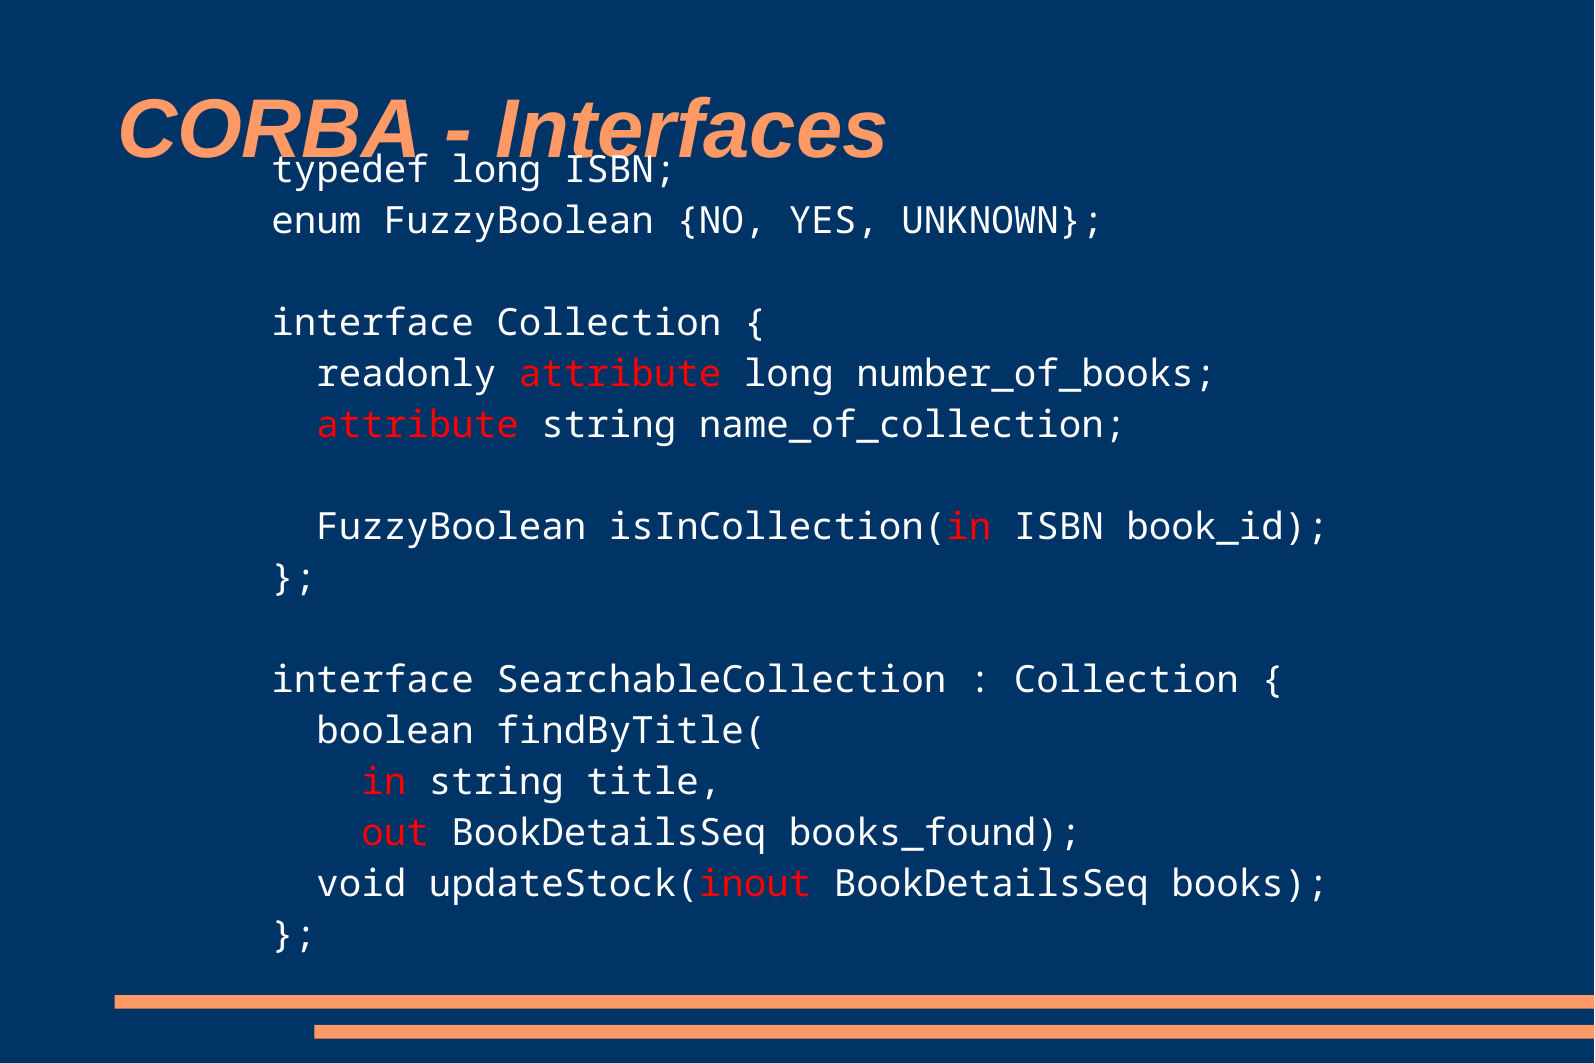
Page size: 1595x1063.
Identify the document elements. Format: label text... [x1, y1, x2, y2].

title CORBA - Interfaces [117, 39, 1479, 218]
text_box typedef long ISBN; enum FuzzyBoolean {NO, YES, UNKNOWN}; interface Collection { readonly attribute long number_of_books; attribute string name_of_collection; FuzzyBoolean isInCollection(in ISBN book_id); }; interface SearchableCollection : Collection { boolean findByTitle( in string title, out BookDetailsSeq books_found); void updateStock(inout BookDetailsSeq books); }; [262, 206, 1339, 947]
